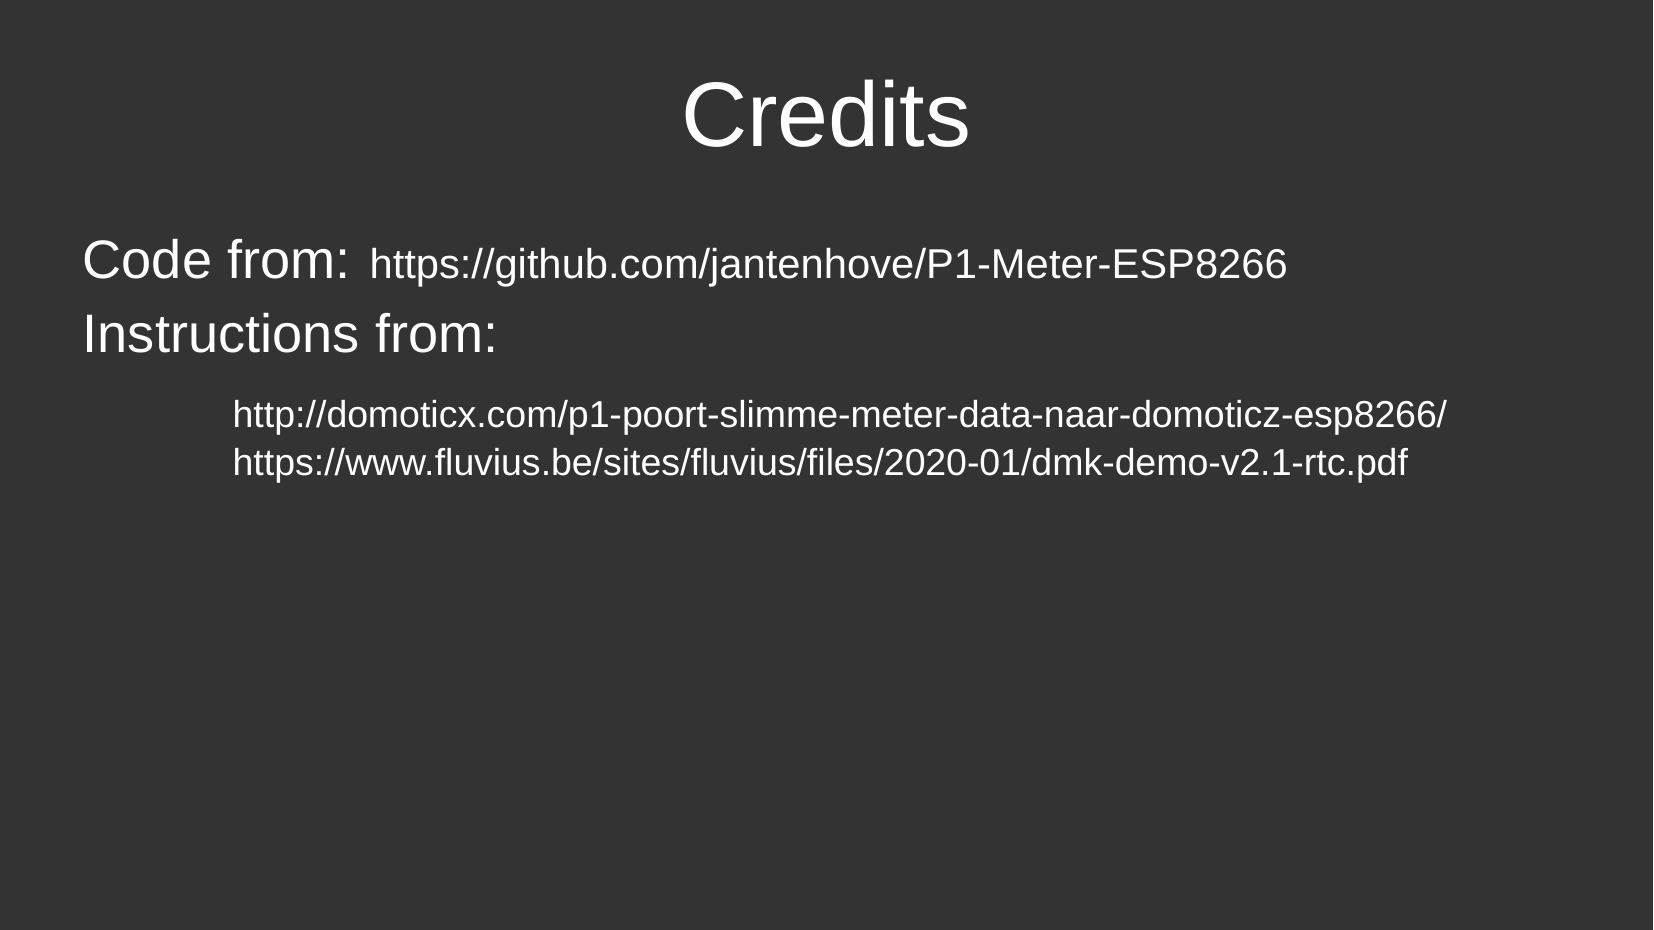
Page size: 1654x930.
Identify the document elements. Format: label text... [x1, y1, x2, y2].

subtitle Code from: https://github.com/jantenhove/P1-Meter-ESP8266 Instructions from: http://domoticx.com/p1-poort-slimme-meter-data-naar-domoticz-esp8266/ https://www.fluvius.be/sites/fluvius/files/2020-01/dmk-demo-v2.1-rtc.pdf [82, 217, 1571, 709]
title Credits [82, 37, 1571, 193]
